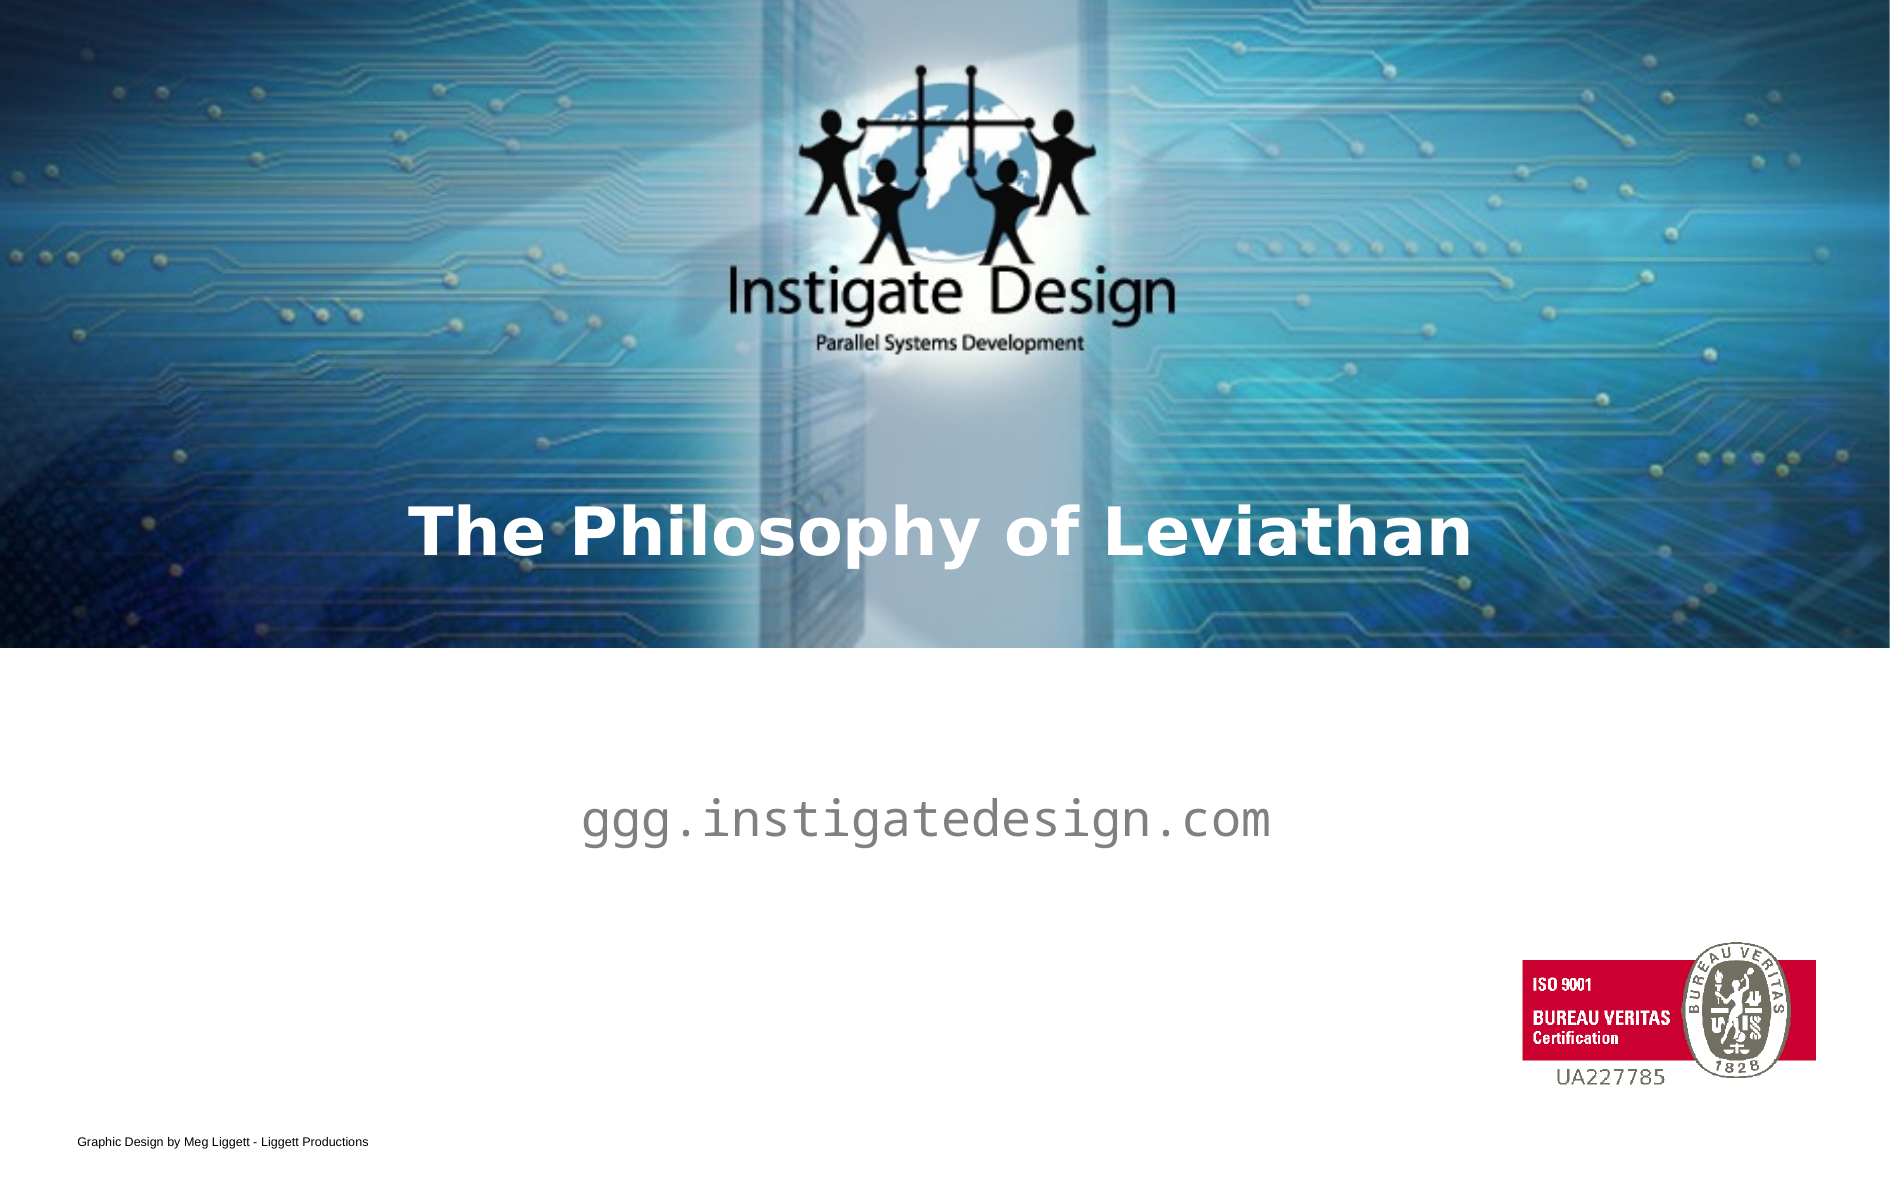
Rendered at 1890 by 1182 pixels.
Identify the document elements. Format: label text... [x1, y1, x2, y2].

text_box ggg.instigatedesign.com [264, 779, 1588, 899]
title The Philosophy of Leviathan [138, 485, 1745, 676]
picture [0, 0, 1890, 648]
picture [1500, 920, 1838, 1104]
